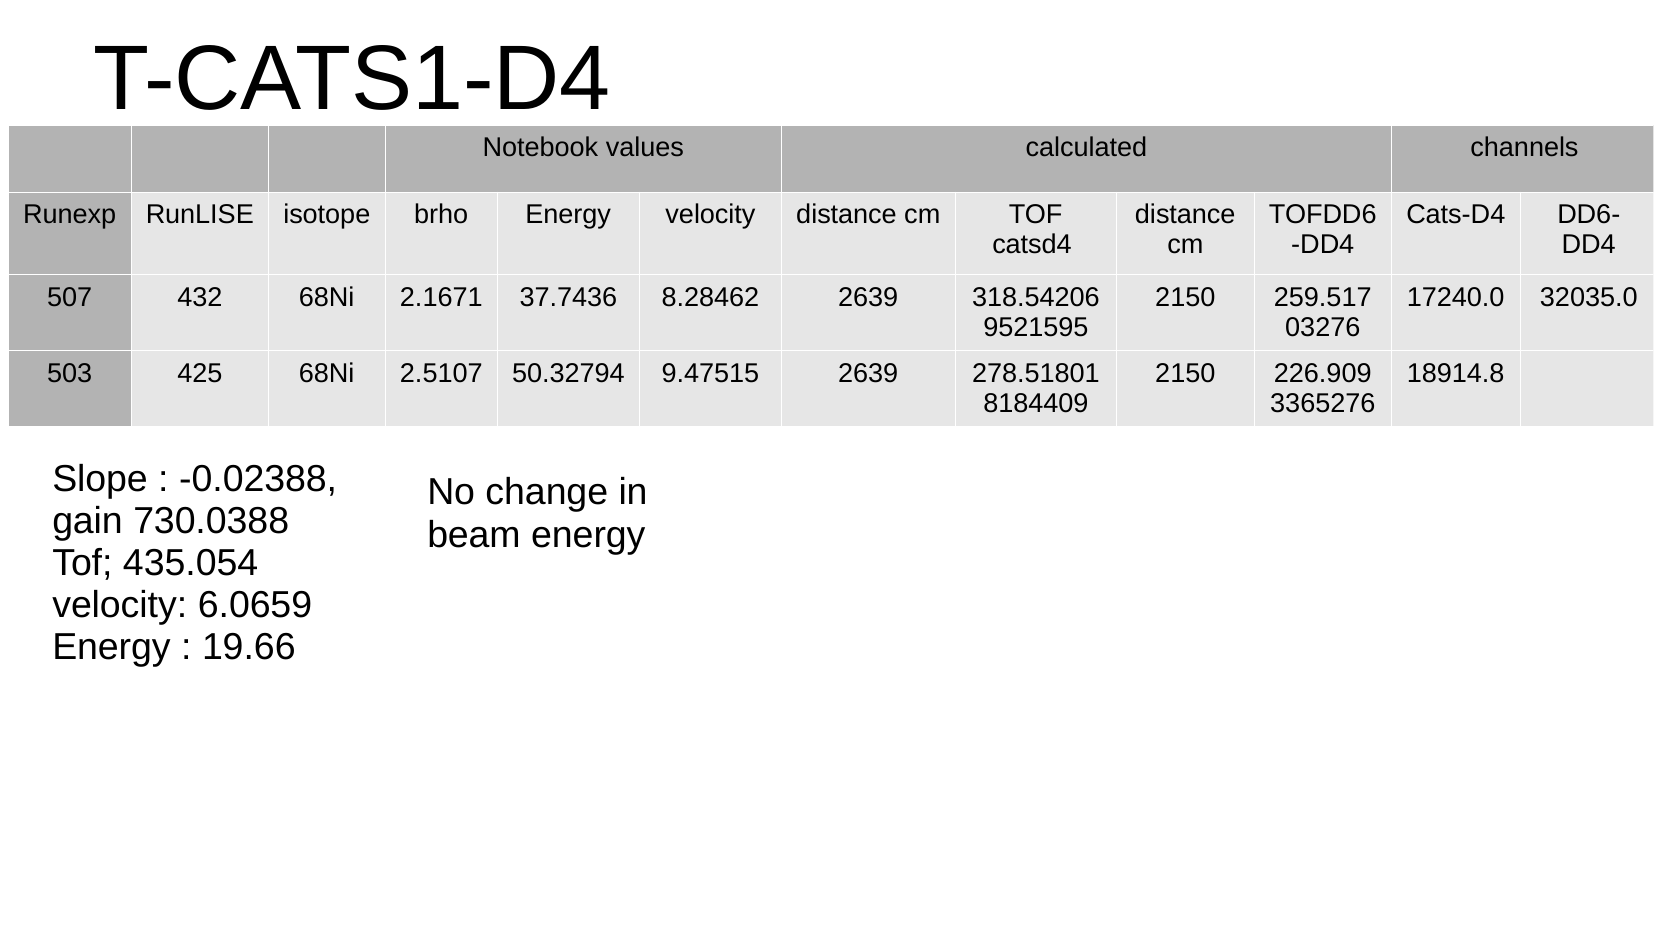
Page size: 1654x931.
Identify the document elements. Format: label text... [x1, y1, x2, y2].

table_cell 425 [132, 351, 268, 426]
table_cell 37.7436 [498, 275, 639, 350]
table_cell 226.9093365276 [1255, 351, 1391, 426]
table_cell 2150 [1117, 351, 1254, 426]
table_cell distance cm [782, 193, 955, 274]
table_cell 2639 [782, 275, 955, 350]
table_cell DD6-DD4 [1521, 193, 1654, 274]
table_cell 318.542069521595 [956, 275, 1116, 350]
table_cell 2639 [782, 351, 955, 426]
table_cell 2.1671 [386, 275, 497, 350]
table_cell [1521, 351, 1654, 426]
table_cell 50.32794 [498, 351, 639, 426]
table_cell 503 [9, 351, 131, 426]
table_cell 259.51703276 [1255, 275, 1391, 350]
table_cell 278.518018184409 [956, 351, 1116, 426]
table_cell TOFDD6-DD4 [1255, 193, 1391, 274]
table_header [9, 126, 131, 192]
table_cell 8.28462 [640, 275, 781, 350]
table_cell 2150 [1117, 275, 1254, 350]
table_cell Cats-D4 [1392, 193, 1520, 274]
table_cell isotope [269, 193, 385, 274]
table_cell Runexp [9, 193, 131, 274]
table_header channels [1392, 126, 1654, 192]
table_cell 9.47515 [640, 351, 781, 426]
table_cell Energy [498, 193, 639, 274]
table_cell RunLISE [132, 193, 268, 274]
table_cell 18914.8 [1392, 351, 1520, 426]
table_header [269, 126, 385, 192]
text_box Slope : -0.02388, gain 730.0388 Tof; 435.054 velocity: 6.0659 Energy : 19.66 [37, 450, 451, 676]
table_cell 432 [132, 275, 268, 350]
table_cell 32035.0 [1521, 275, 1654, 350]
table_header [132, 126, 268, 192]
table_header Notebook values [386, 126, 781, 192]
table_cell 68Ni [269, 351, 385, 426]
title T-CATS1-D4 [0, 0, 705, 156]
table_cell velocity [640, 193, 781, 274]
table_cell distance cm [1117, 193, 1254, 274]
table_cell 2.5107 [386, 351, 497, 426]
table_cell 507 [9, 275, 131, 350]
table_cell 68Ni [269, 275, 385, 350]
text_box No change in beam energy [412, 463, 751, 563]
table_header calculated [782, 126, 1391, 192]
table_cell brho [386, 193, 497, 274]
table_cell TOF catsd4 [956, 193, 1116, 274]
table_cell 17240.0 [1392, 275, 1520, 350]
